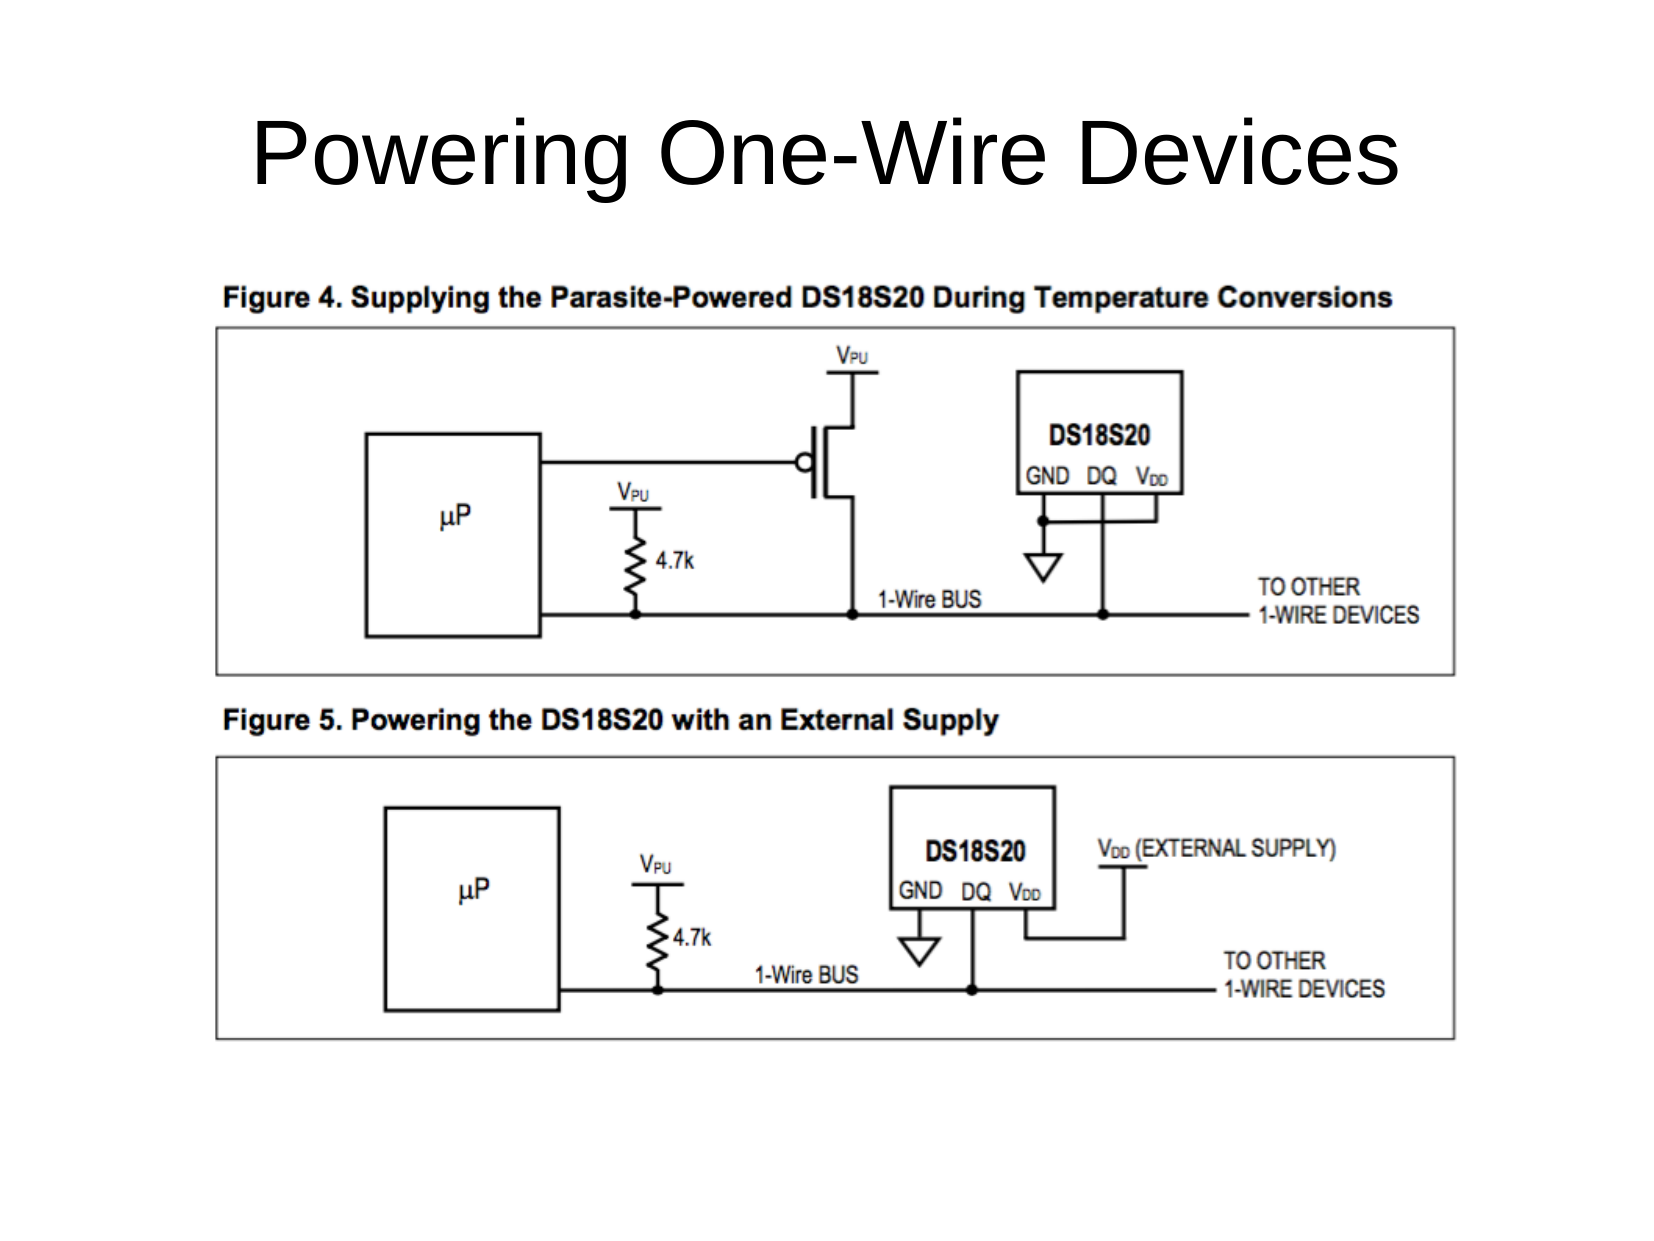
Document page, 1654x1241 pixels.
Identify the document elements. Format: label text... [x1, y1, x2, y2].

picture [150, 275, 1516, 1066]
title Powering One-Wire Devices [82, 49, 1571, 257]
